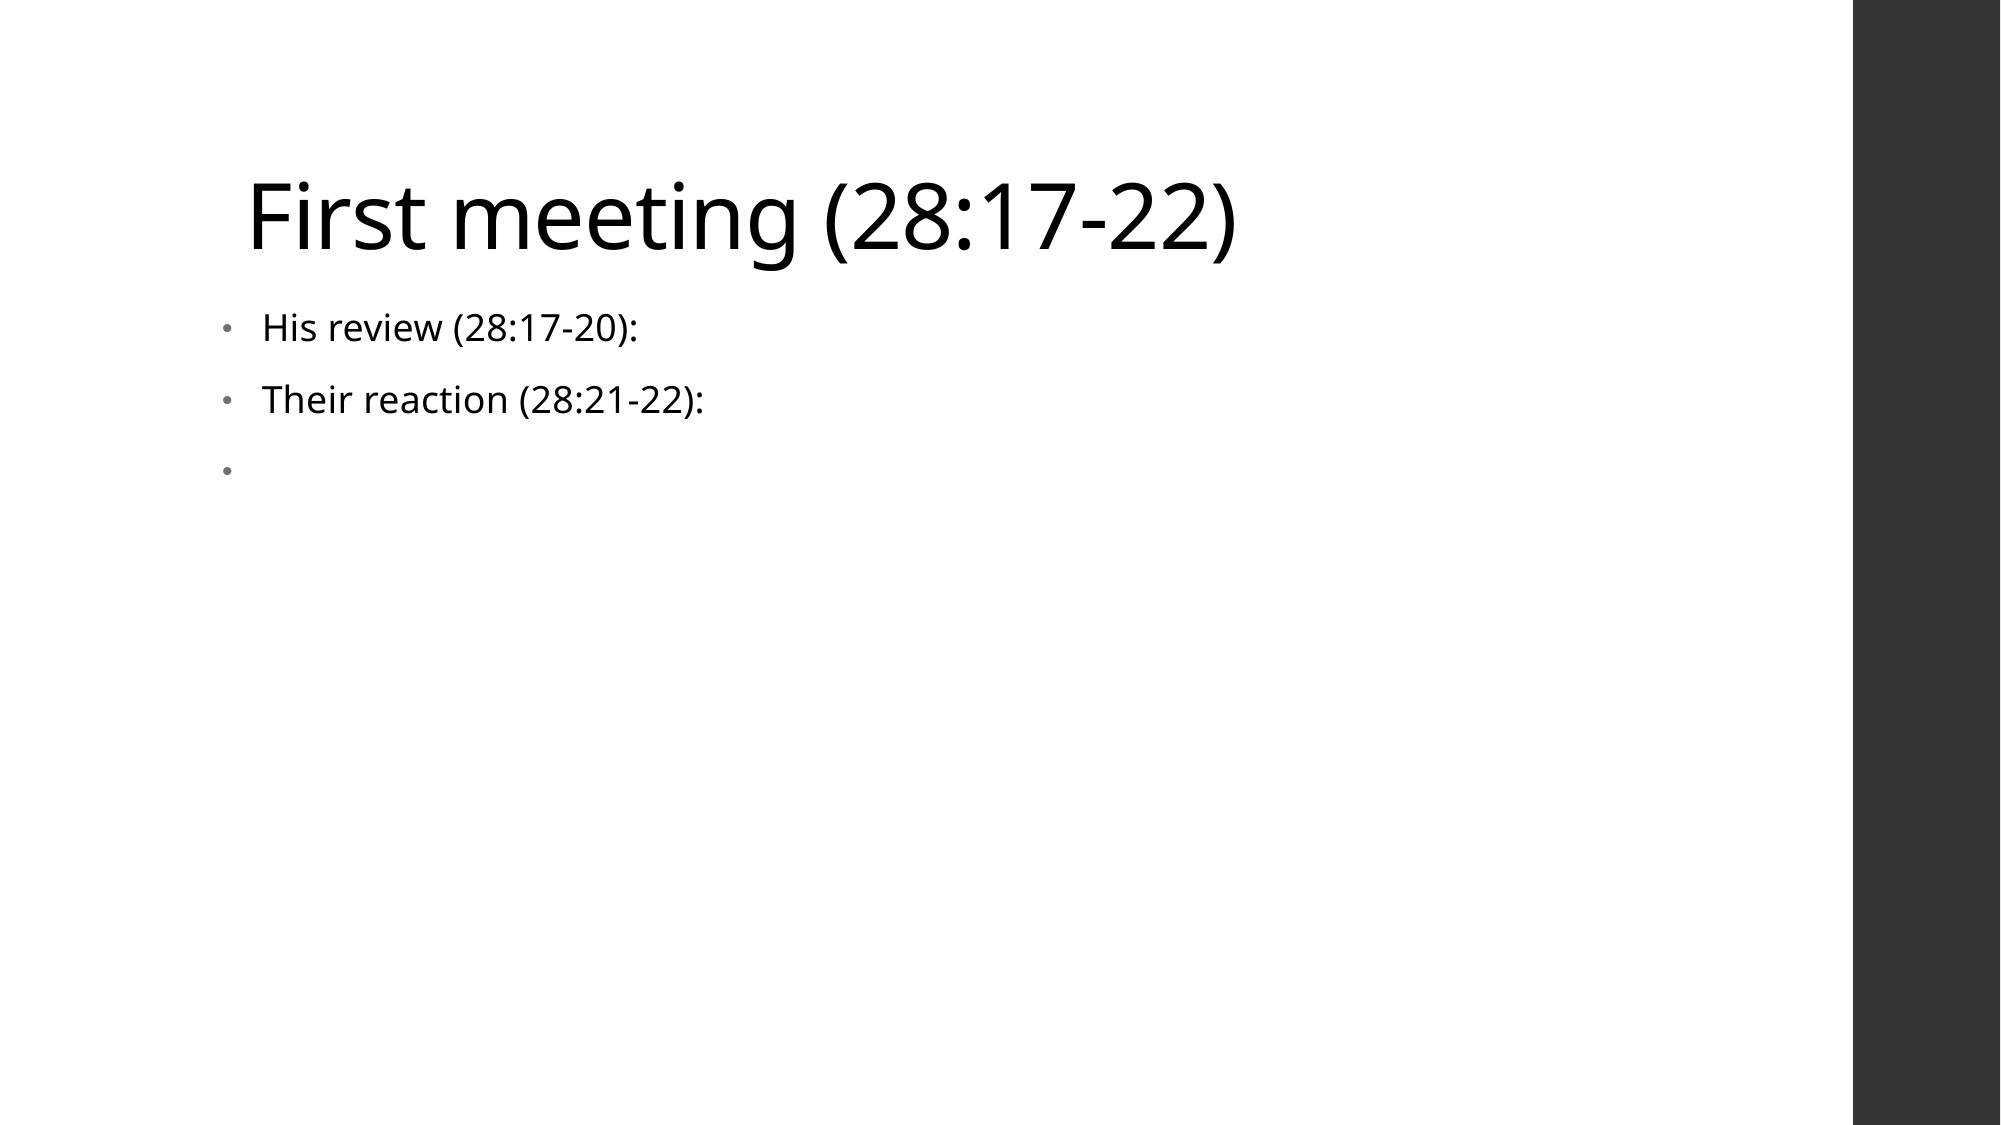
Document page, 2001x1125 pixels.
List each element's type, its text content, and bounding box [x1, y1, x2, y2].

title First meeting (28:17-22) [206, 60, 1797, 278]
list His review (28:17-20): Their reaction (28:21-22): [206, 299, 1617, 1014]
